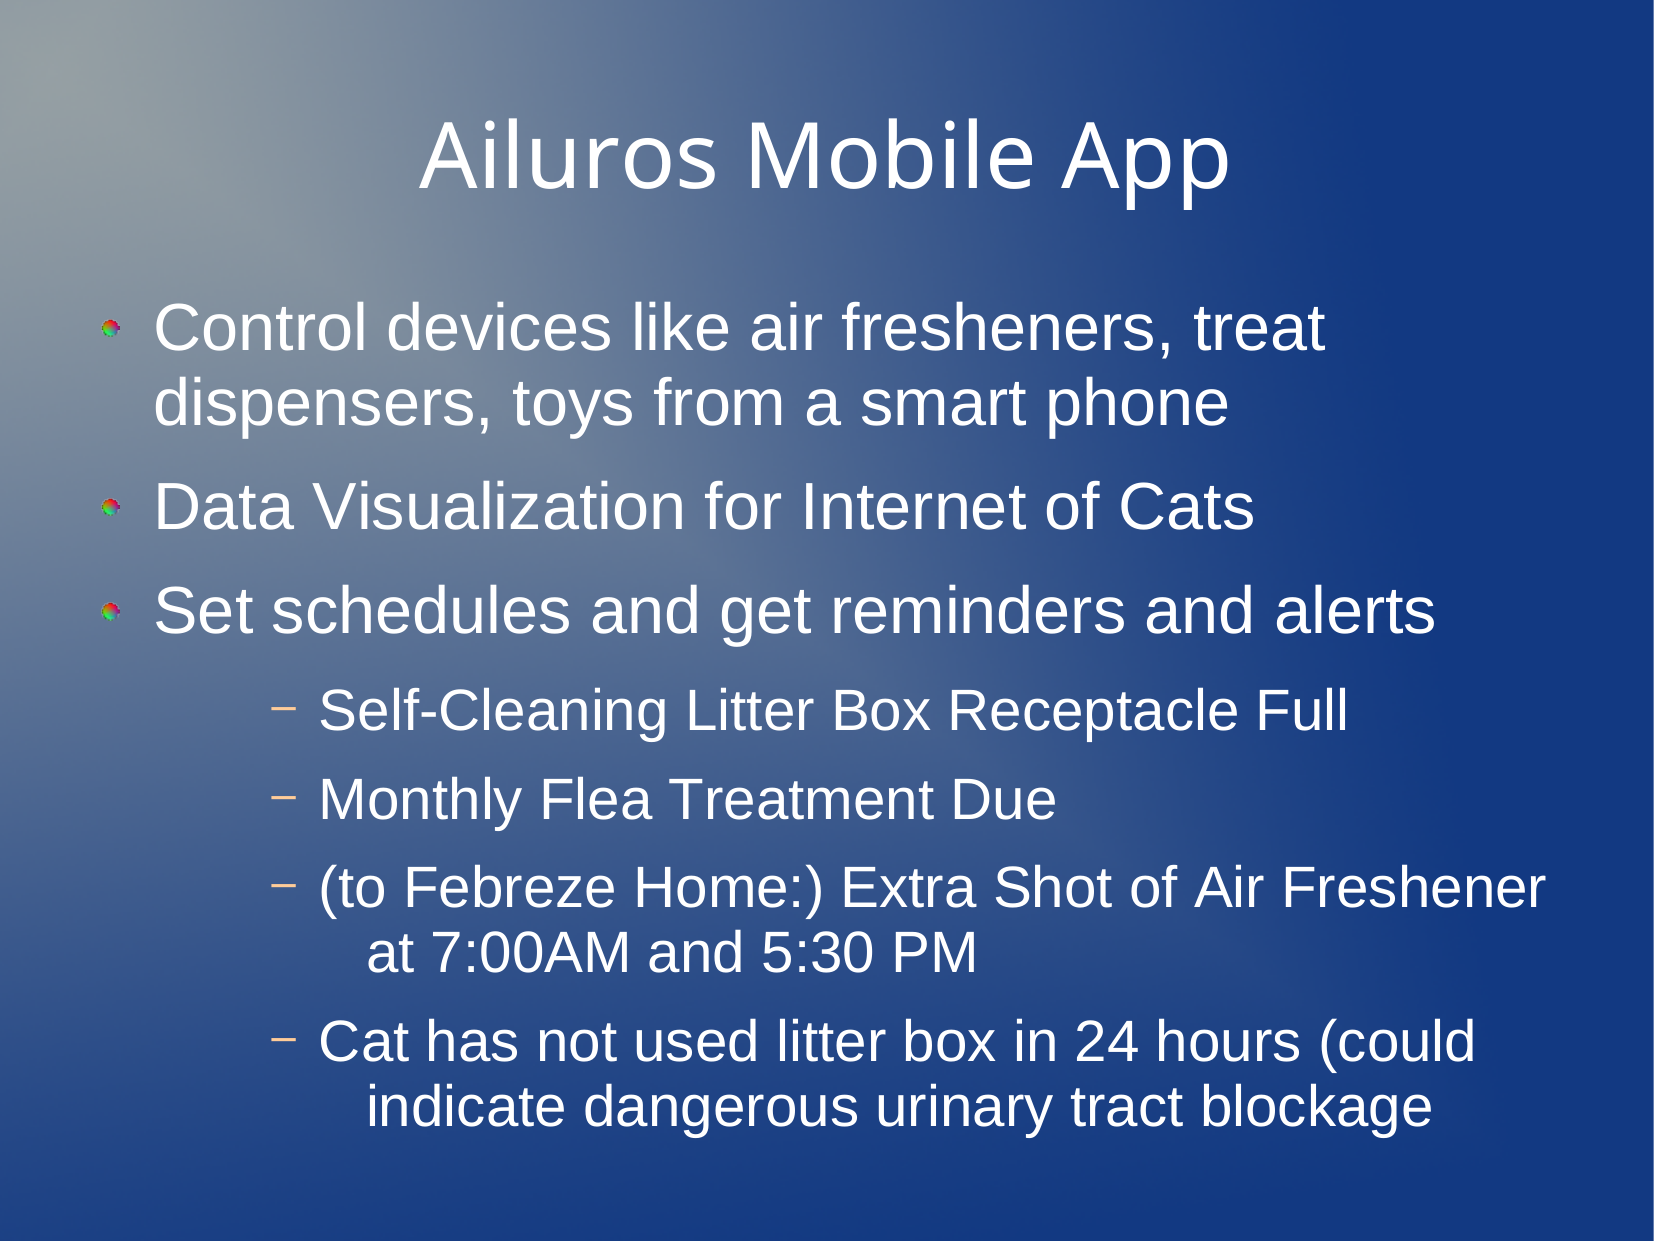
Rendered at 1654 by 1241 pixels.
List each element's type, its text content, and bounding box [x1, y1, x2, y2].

list Control devices like air fresheners, treat dispensers, toys from a smart phone Data Visualization for Internet of Cats Set schedules and get reminders and alerts Self-Cleaning Litter Box Receptacle Full Monthly Flea Treatment Due (to Febreze Home:) Extra Shot of Air Freshener at 7:00AM and 5:30 PM Cat has not used litter box in 24 hours (could indicate dangerous urinary tract blockage [82, 290, 1571, 1138]
picture [0, 0, 1654, 1241]
title Ailuros Mobile App [82, 49, 1571, 257]
